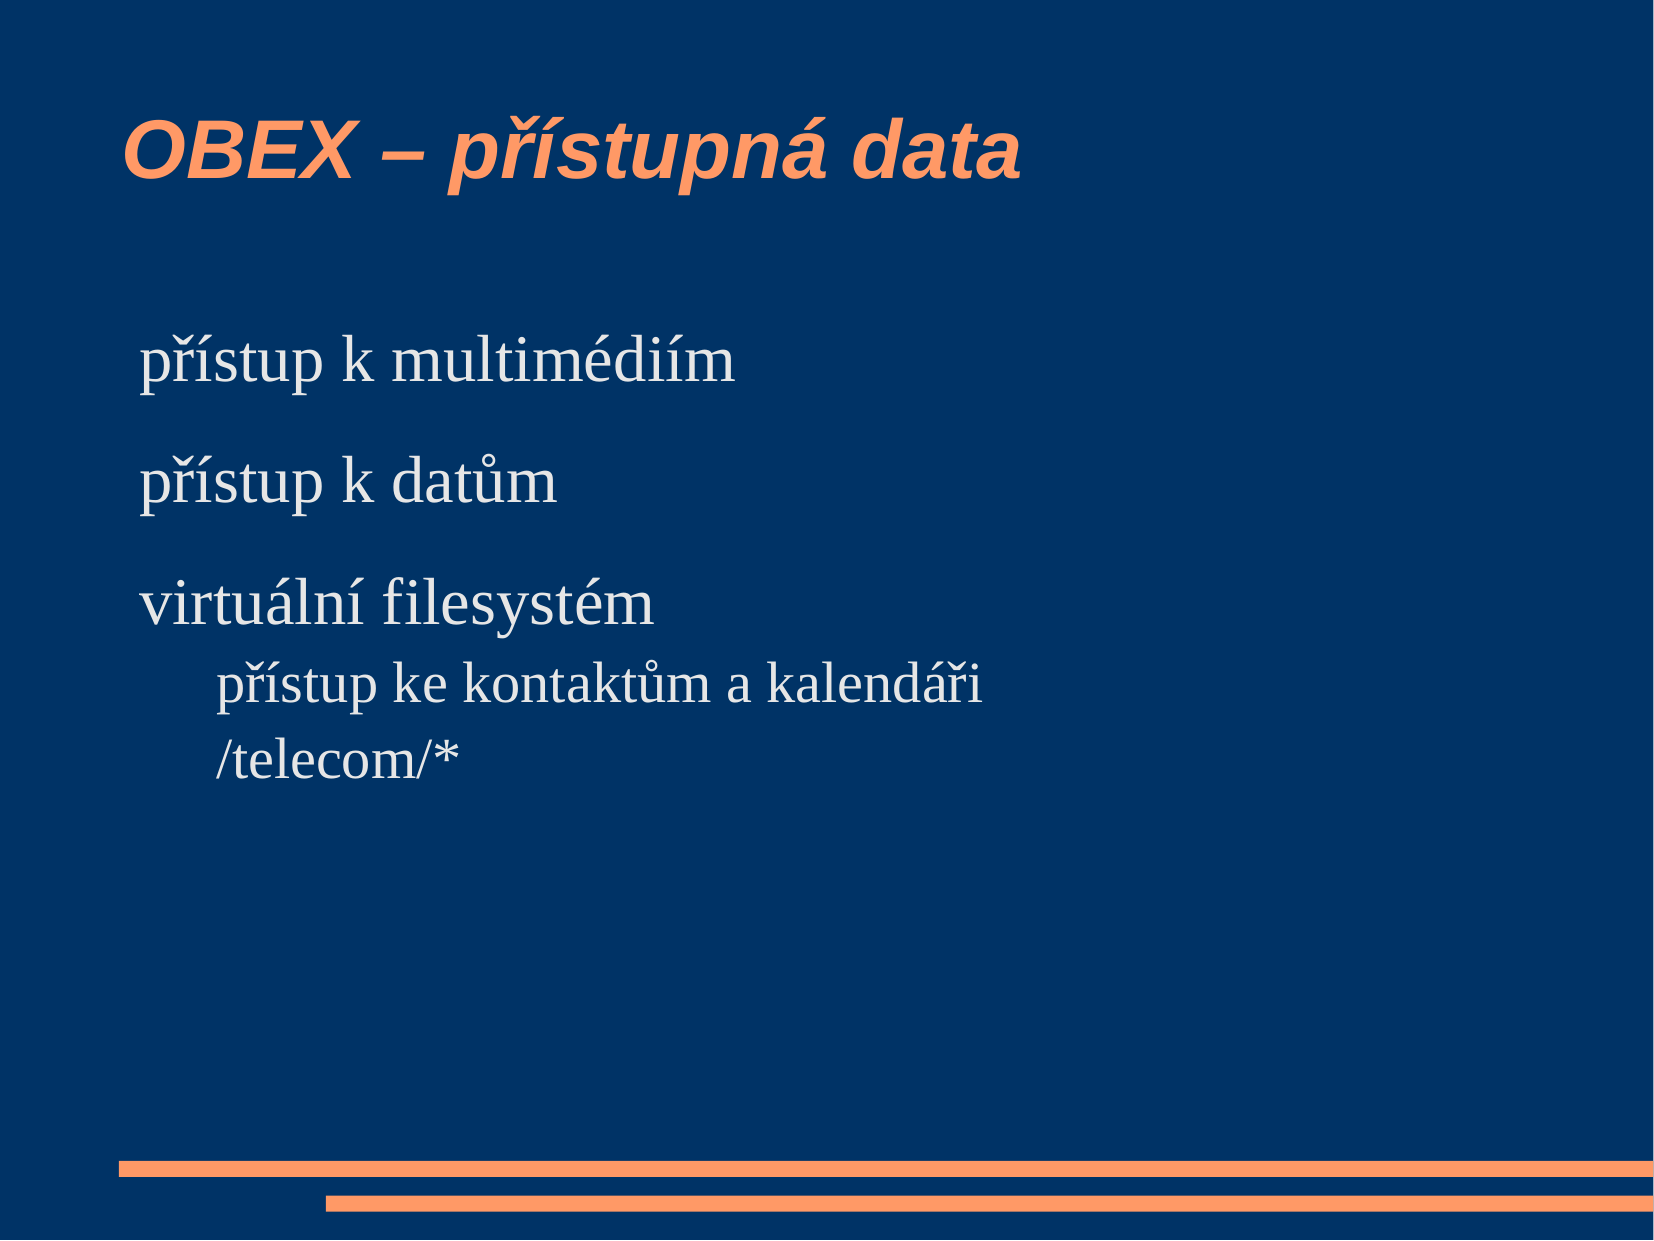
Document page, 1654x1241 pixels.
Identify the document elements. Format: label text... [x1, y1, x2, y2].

list přístup k multimédiím přístup k datům virtuální filesystém přístup ke kontaktům a kalendáři /telecom/* [121, 322, 1561, 1133]
title OBEX – přístupná data [121, 46, 1534, 254]
